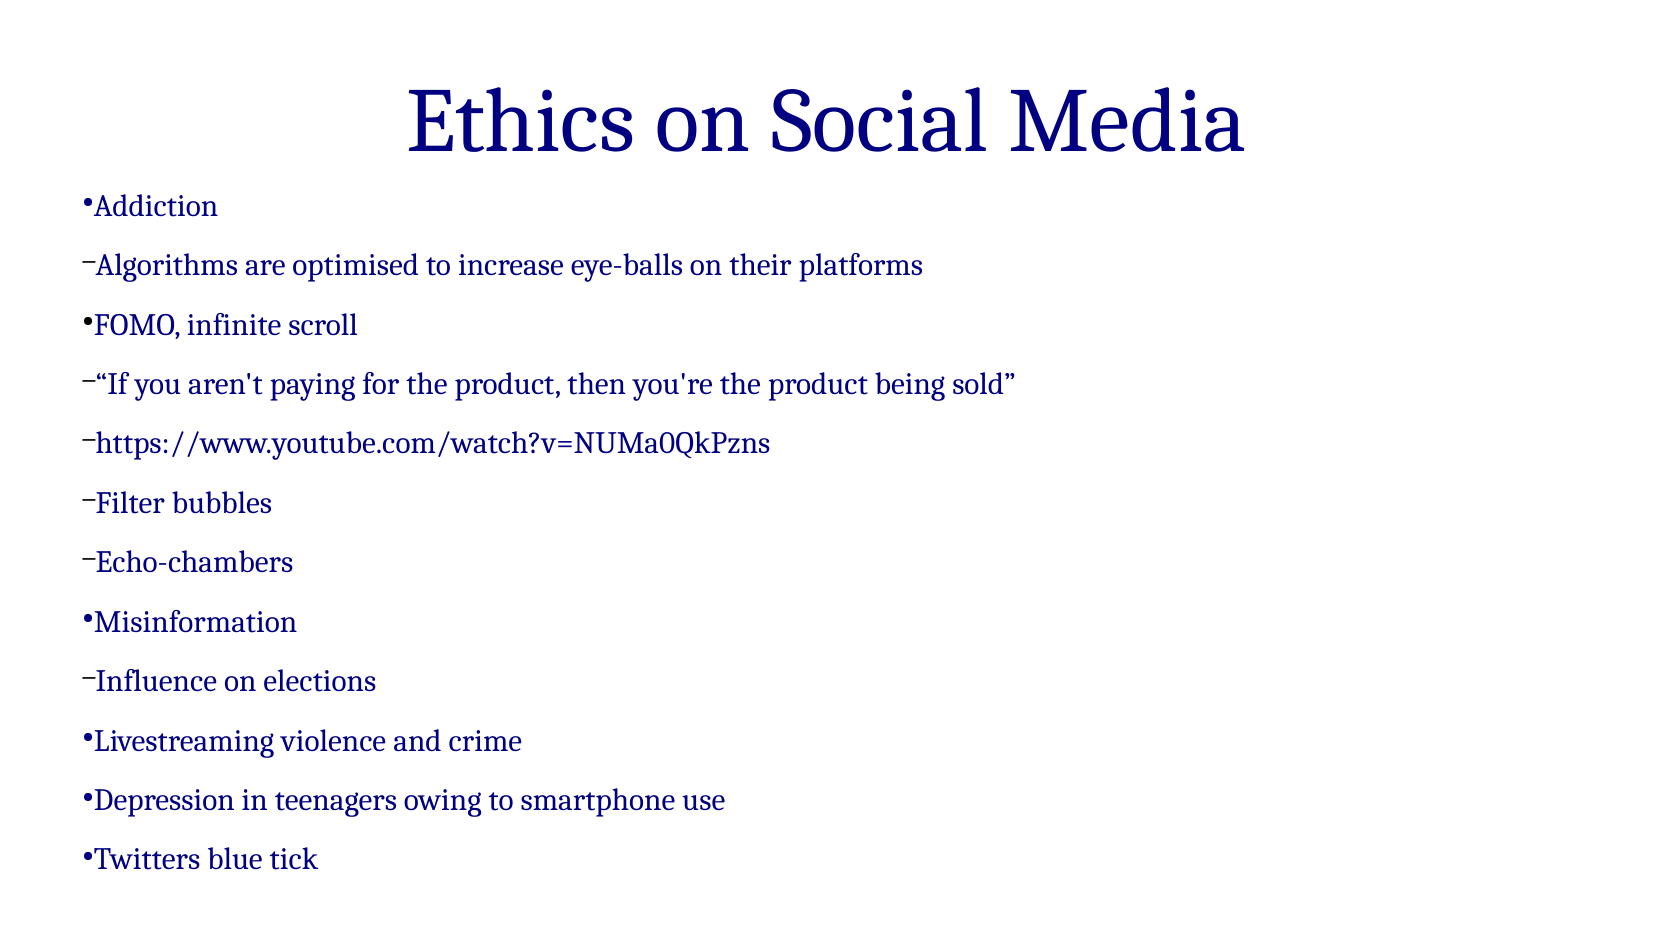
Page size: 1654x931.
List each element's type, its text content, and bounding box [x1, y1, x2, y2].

title Ethics on Social Media [82, 37, 1571, 192]
list Addiction Algorithms are optimised to increase eye-balls on their platforms FOMO, infinite scroll “If you aren't paying for the product, then you're the product being sold” https://www.youtube.com/watch?v=NUMa0QkPzns Filter bubbles Echo-chambers Misinformation Influence on elections Livestreaming violence and crime Depression in teenagers owing to smartphone use Twitters blue tick [82, 192, 1571, 880]
